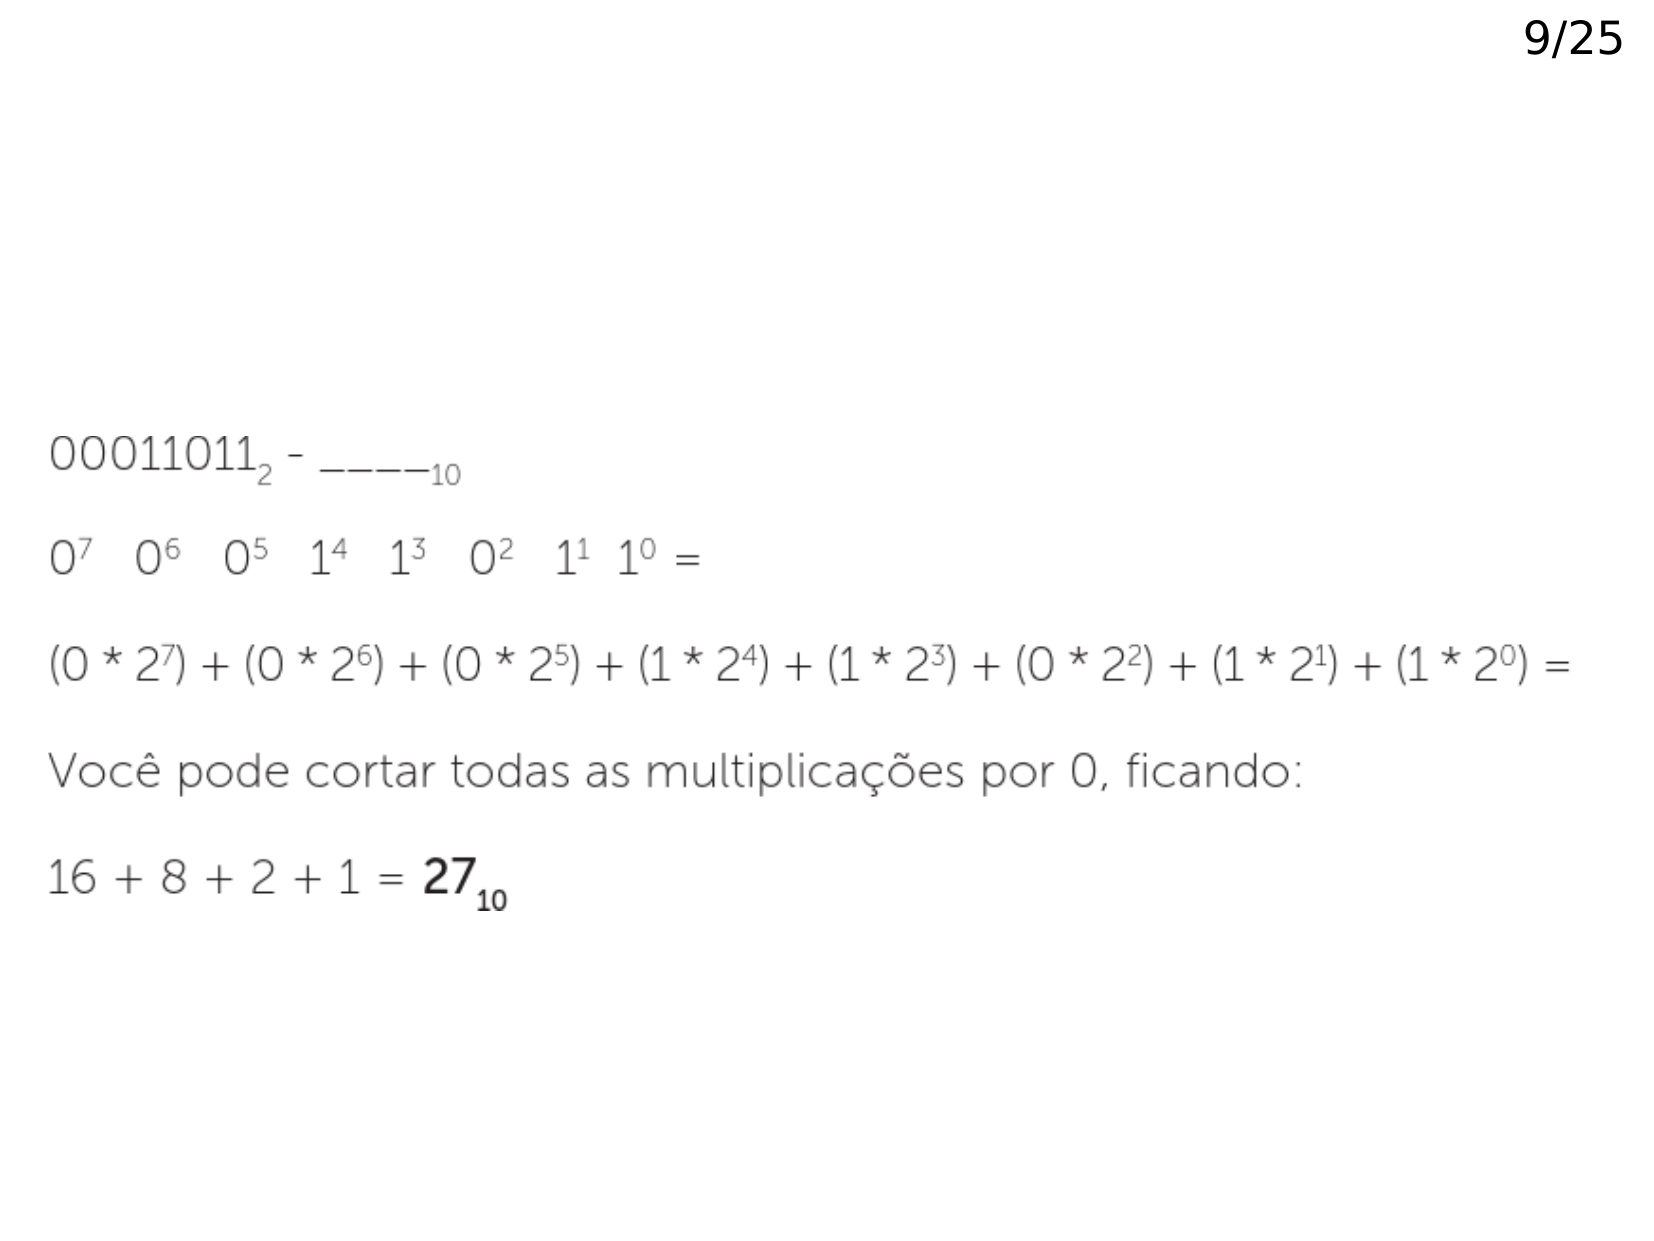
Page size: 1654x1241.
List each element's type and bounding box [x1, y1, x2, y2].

picture [48, 436, 1571, 911]
